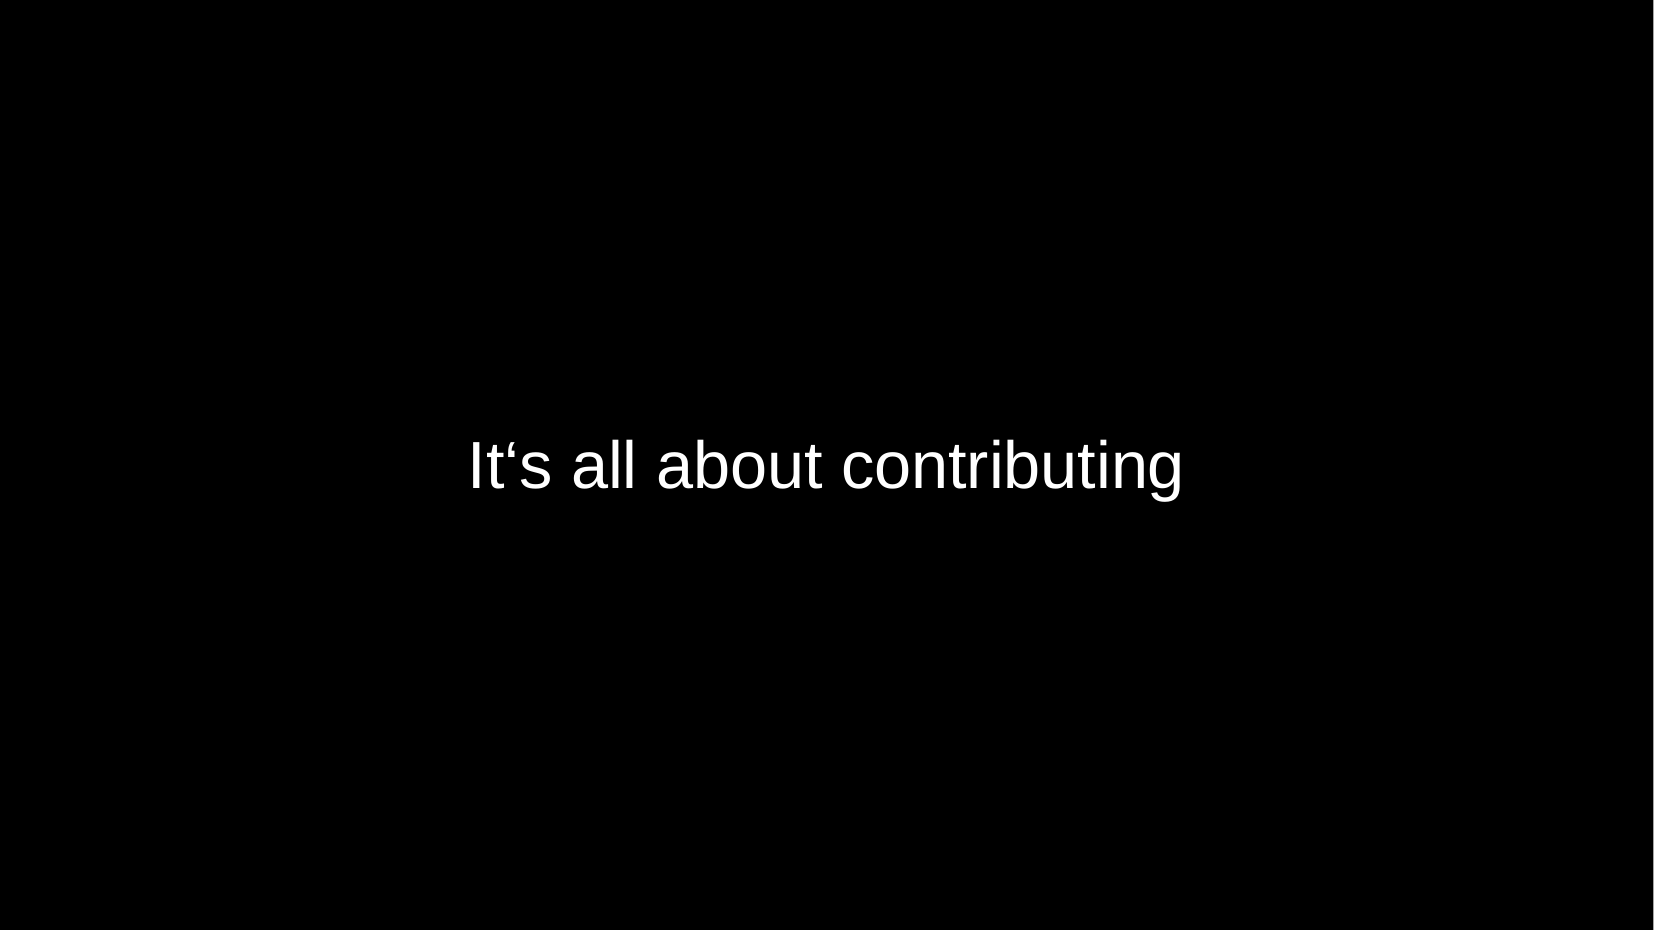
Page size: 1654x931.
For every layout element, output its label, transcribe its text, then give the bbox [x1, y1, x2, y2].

subtitle It‘s all about contributing [82, 105, 1571, 826]
